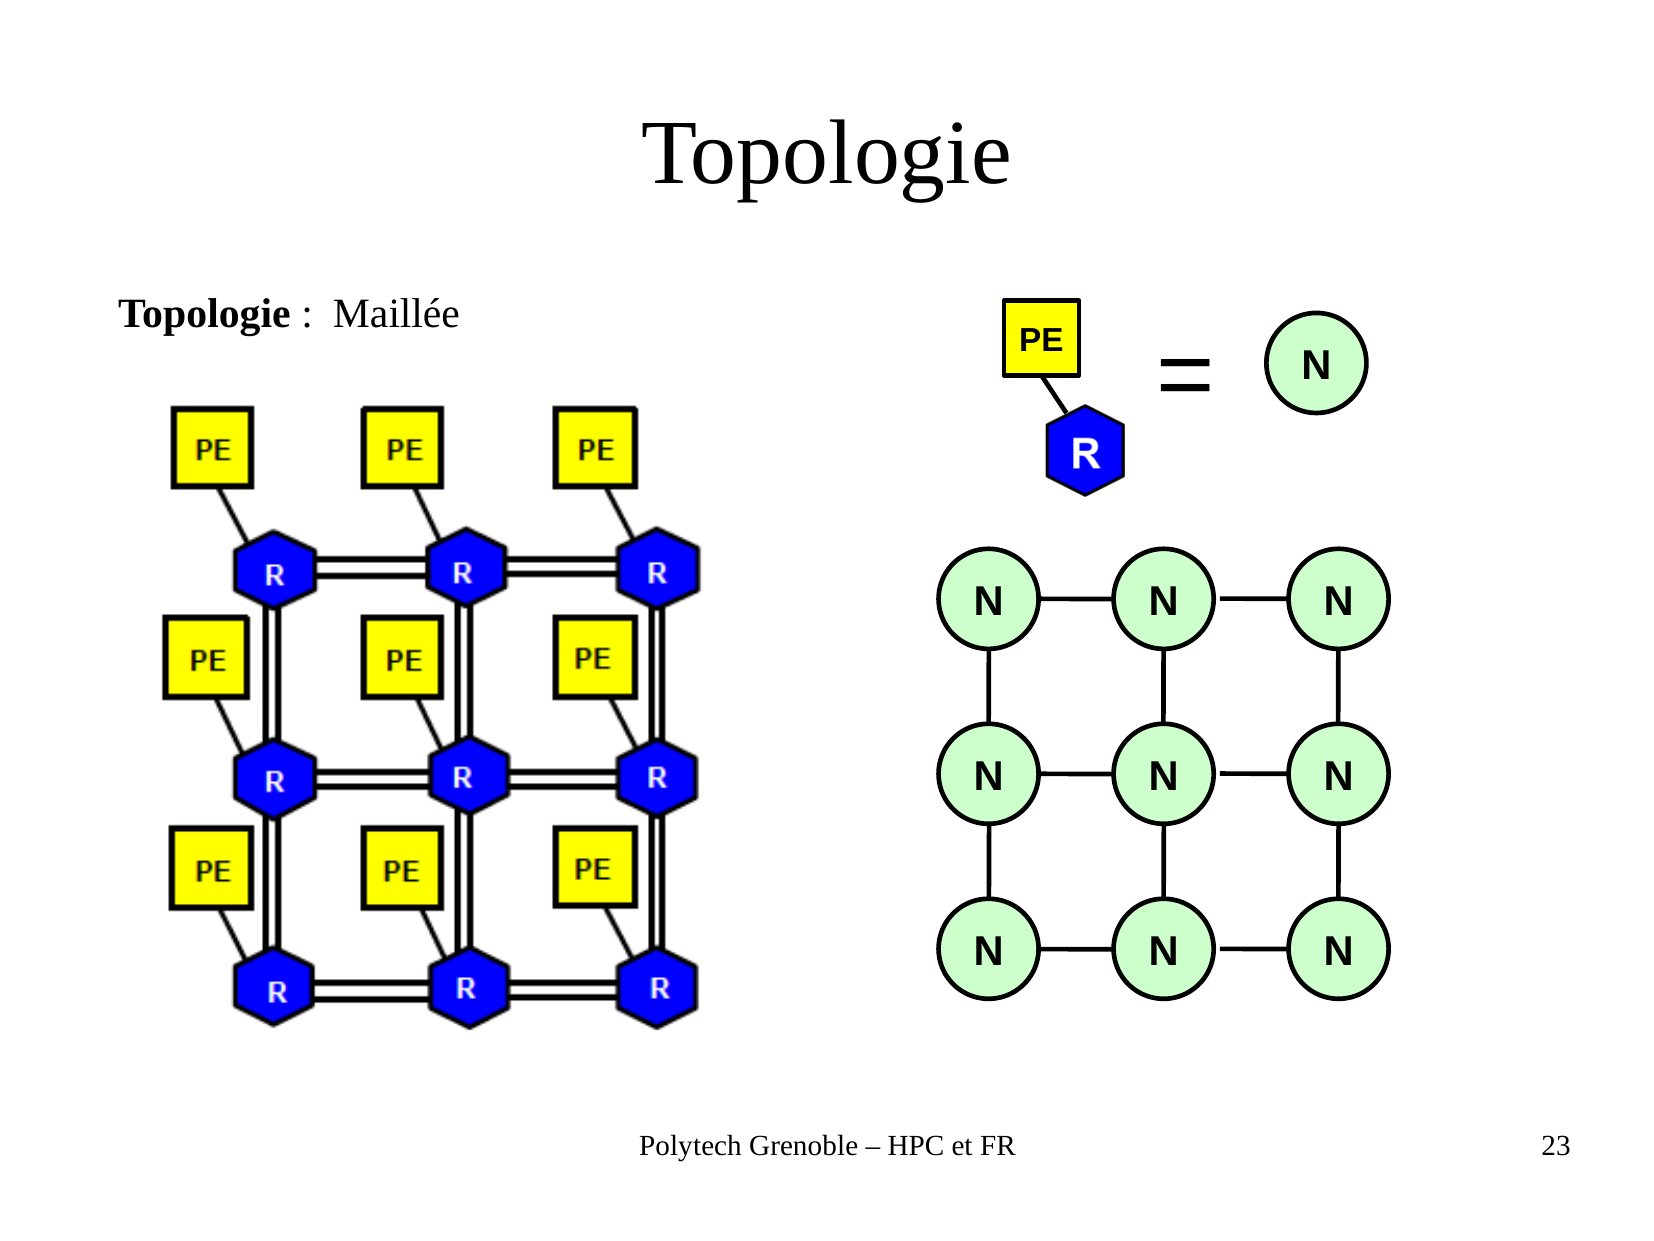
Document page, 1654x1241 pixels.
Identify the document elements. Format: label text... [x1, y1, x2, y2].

text_box N [1288, 548, 1389, 649]
text_box N [938, 723, 1039, 824]
text_box N [1266, 312, 1367, 413]
text_box N [1113, 548, 1214, 649]
list Topologie : Maillée [82, 290, 1571, 1010]
title Topologie [82, 49, 1571, 257]
text_box N [1113, 898, 1214, 999]
text_box N [938, 548, 1039, 649]
text_box N [938, 898, 1039, 999]
text_box N [1288, 898, 1389, 999]
text_box = [1141, 300, 1230, 436]
picture [44, 346, 864, 1097]
text_box N [1113, 723, 1214, 824]
picture [1045, 404, 1125, 497]
text_box N [1288, 723, 1389, 824]
text_box PE [1003, 300, 1079, 376]
